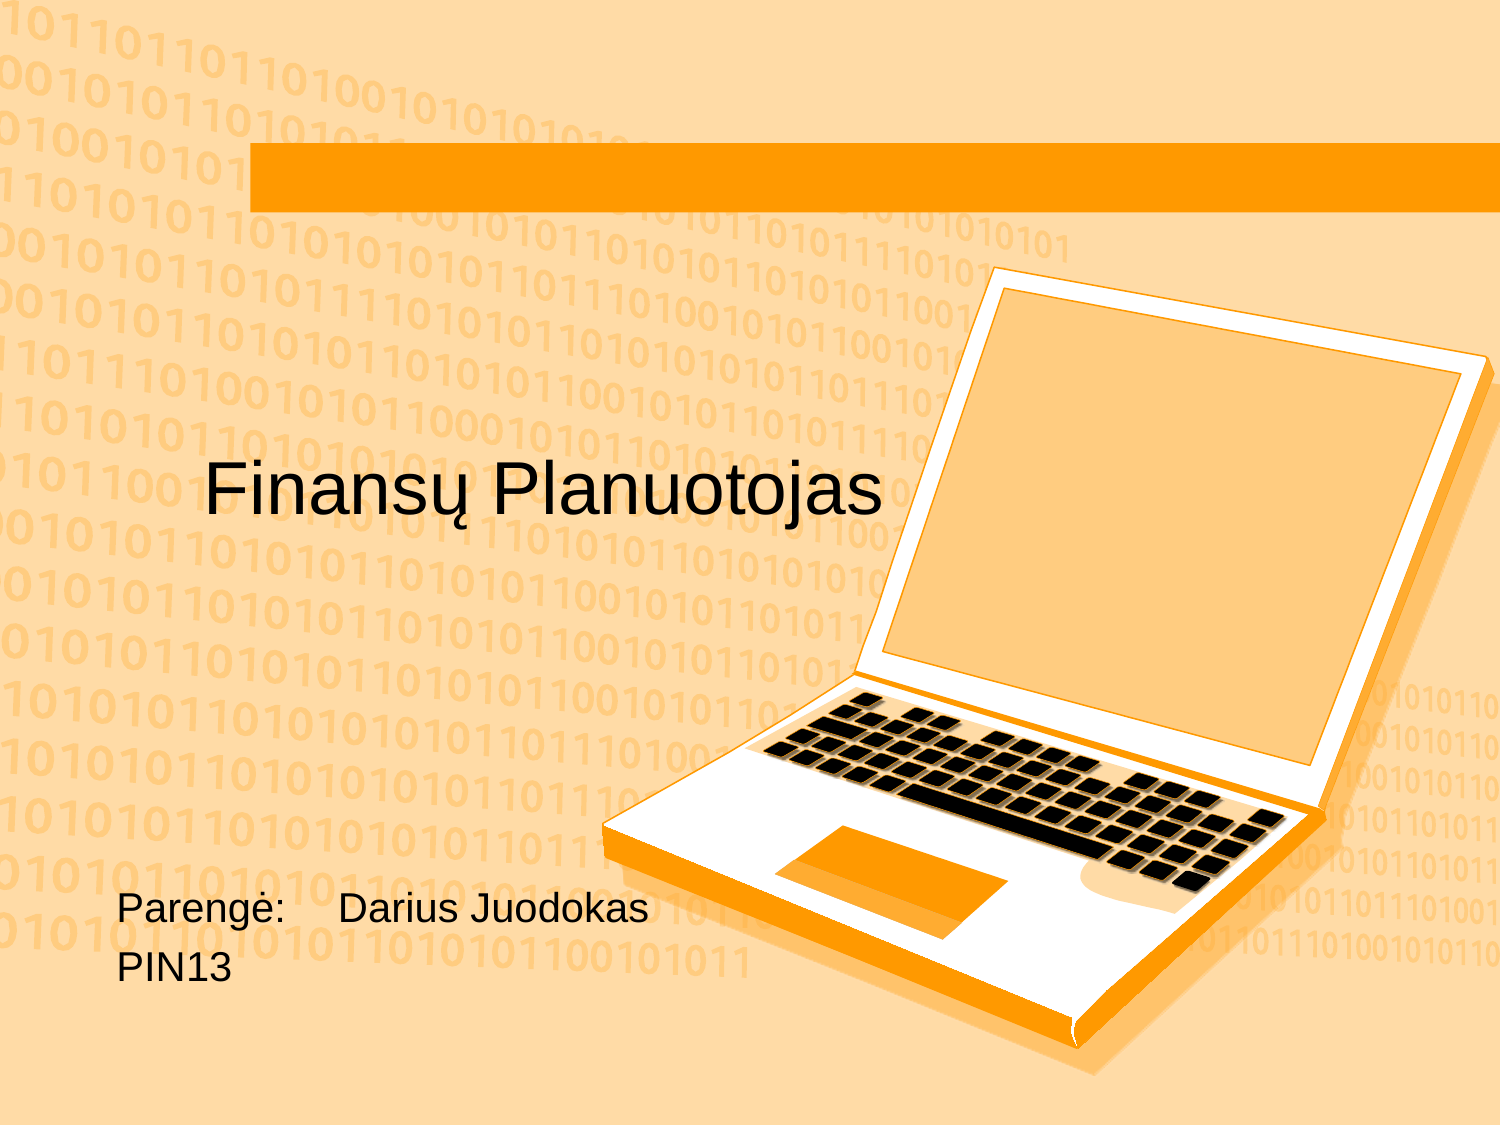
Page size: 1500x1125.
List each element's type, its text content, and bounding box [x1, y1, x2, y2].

title Finansų Planuotojas [188, 350, 958, 620]
subtitle Parengė: Darius Juodokas PIN13 [101, 873, 674, 969]
